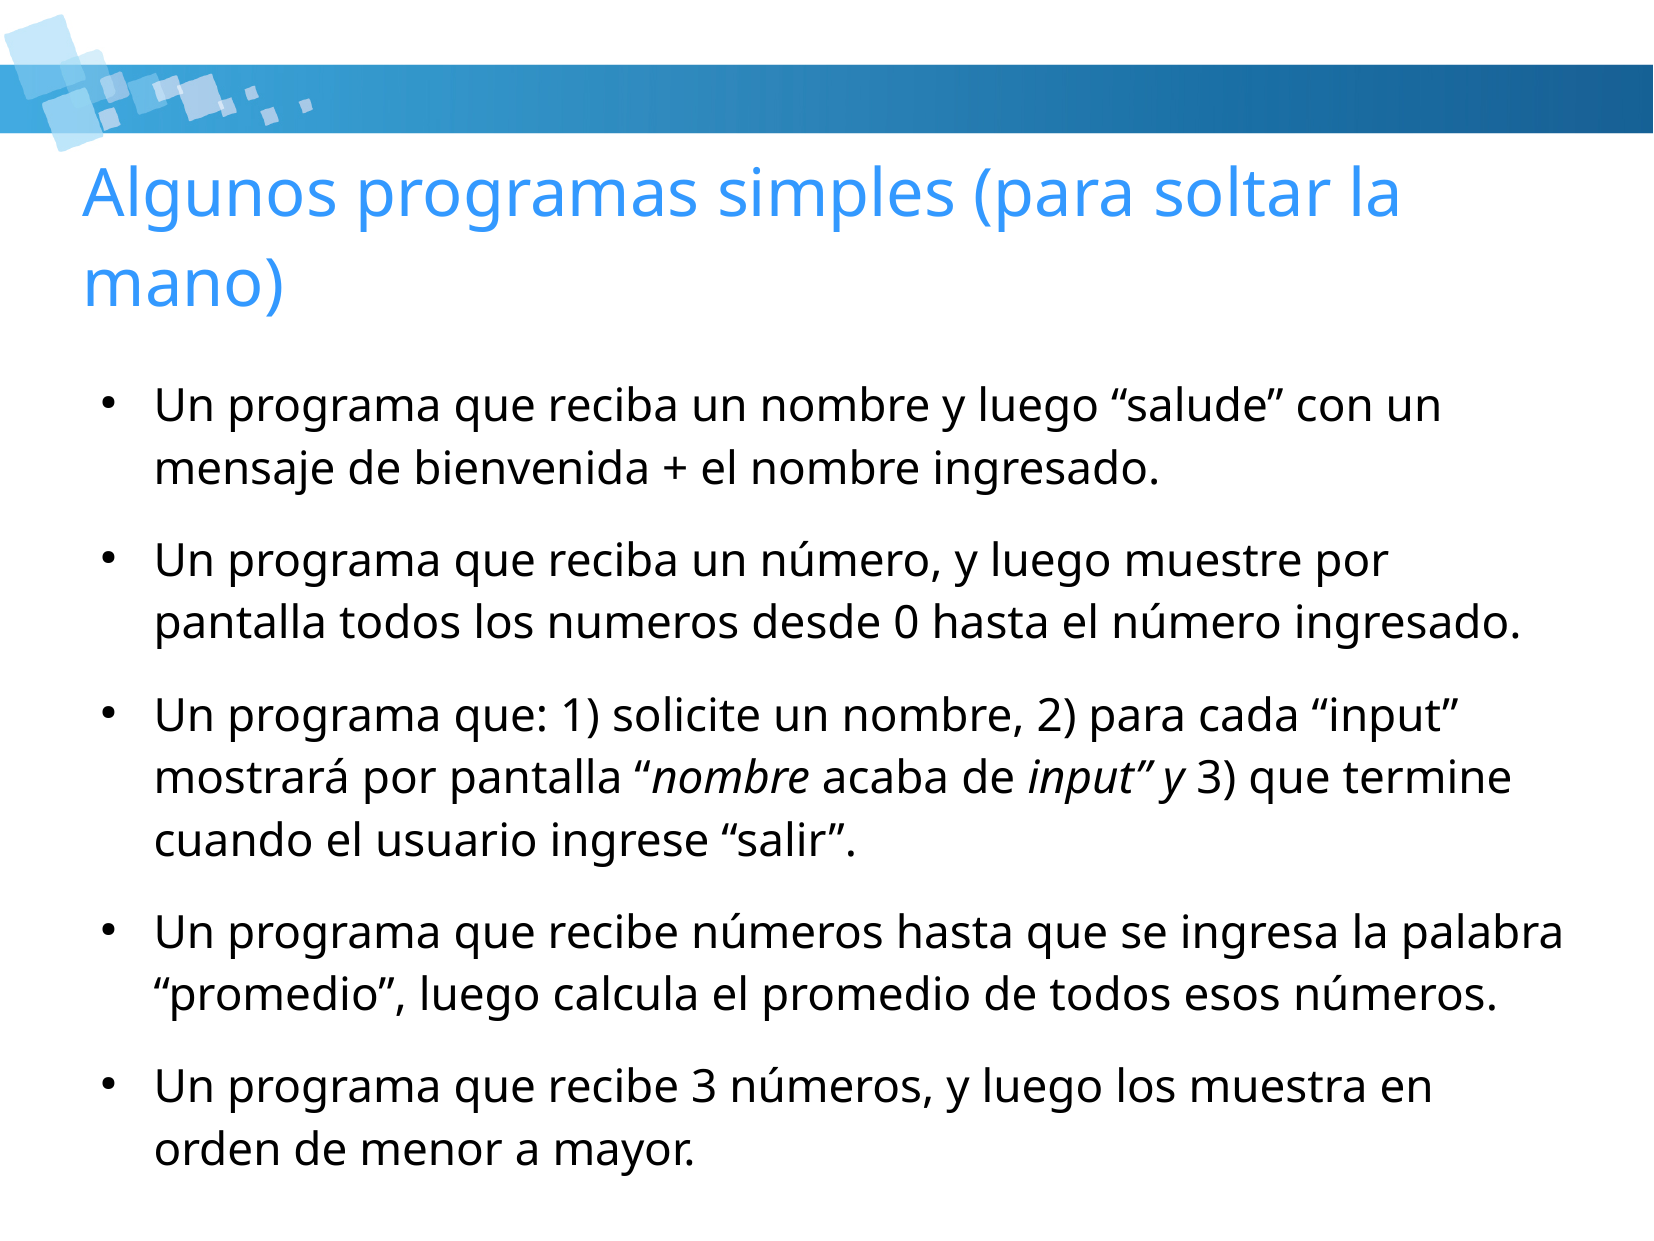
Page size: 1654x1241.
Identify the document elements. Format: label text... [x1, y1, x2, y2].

list Un programa que reciba un nombre y luego “salude” con un mensaje de bienvenida + el nombre ingresado. Un programa que reciba un número, y luego muestre por pantalla todos los numeros desde 0 hasta el número ingresado. Un programa que: 1) solicite un nombre, 2) para cada “input” mostrará por pantalla “nombre acaba de input” y 3) que termine cuando el usuario ingrese “salir”. Un programa que recibe números hasta que se ingresa la palabra “promedio”, luego calcula el promedio de todos esos números. Un programa que recibe 3 números, y luego los muestra en orden de menor a mayor. [82, 372, 1571, 1184]
title Algunos programas simples (para soltar la mano) [82, 132, 1571, 340]
picture [0, 0, 1653, 1238]
